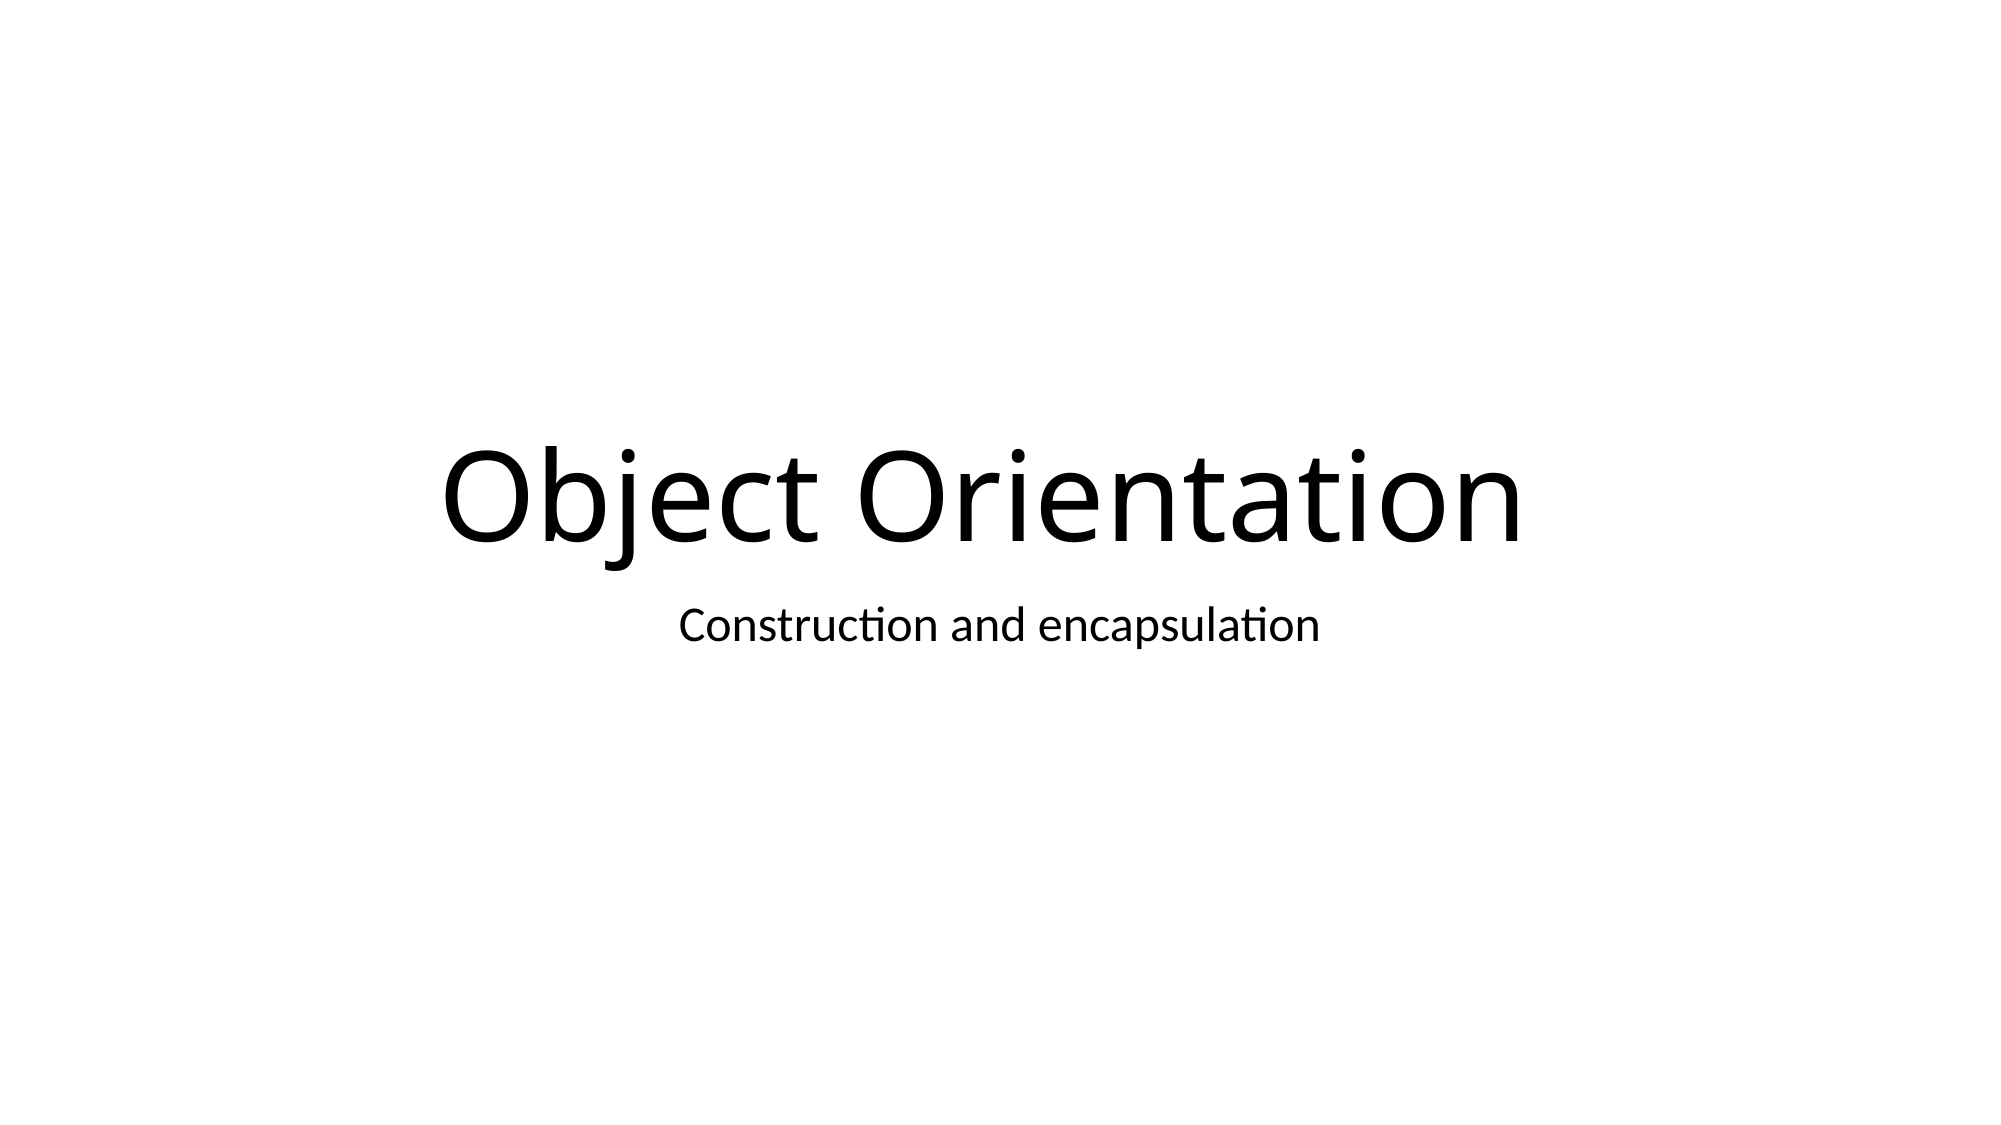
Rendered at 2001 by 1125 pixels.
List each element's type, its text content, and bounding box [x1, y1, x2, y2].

title Object Orientation [249, 184, 1750, 576]
subtitle Construction and encapsulation [249, 590, 1750, 863]
